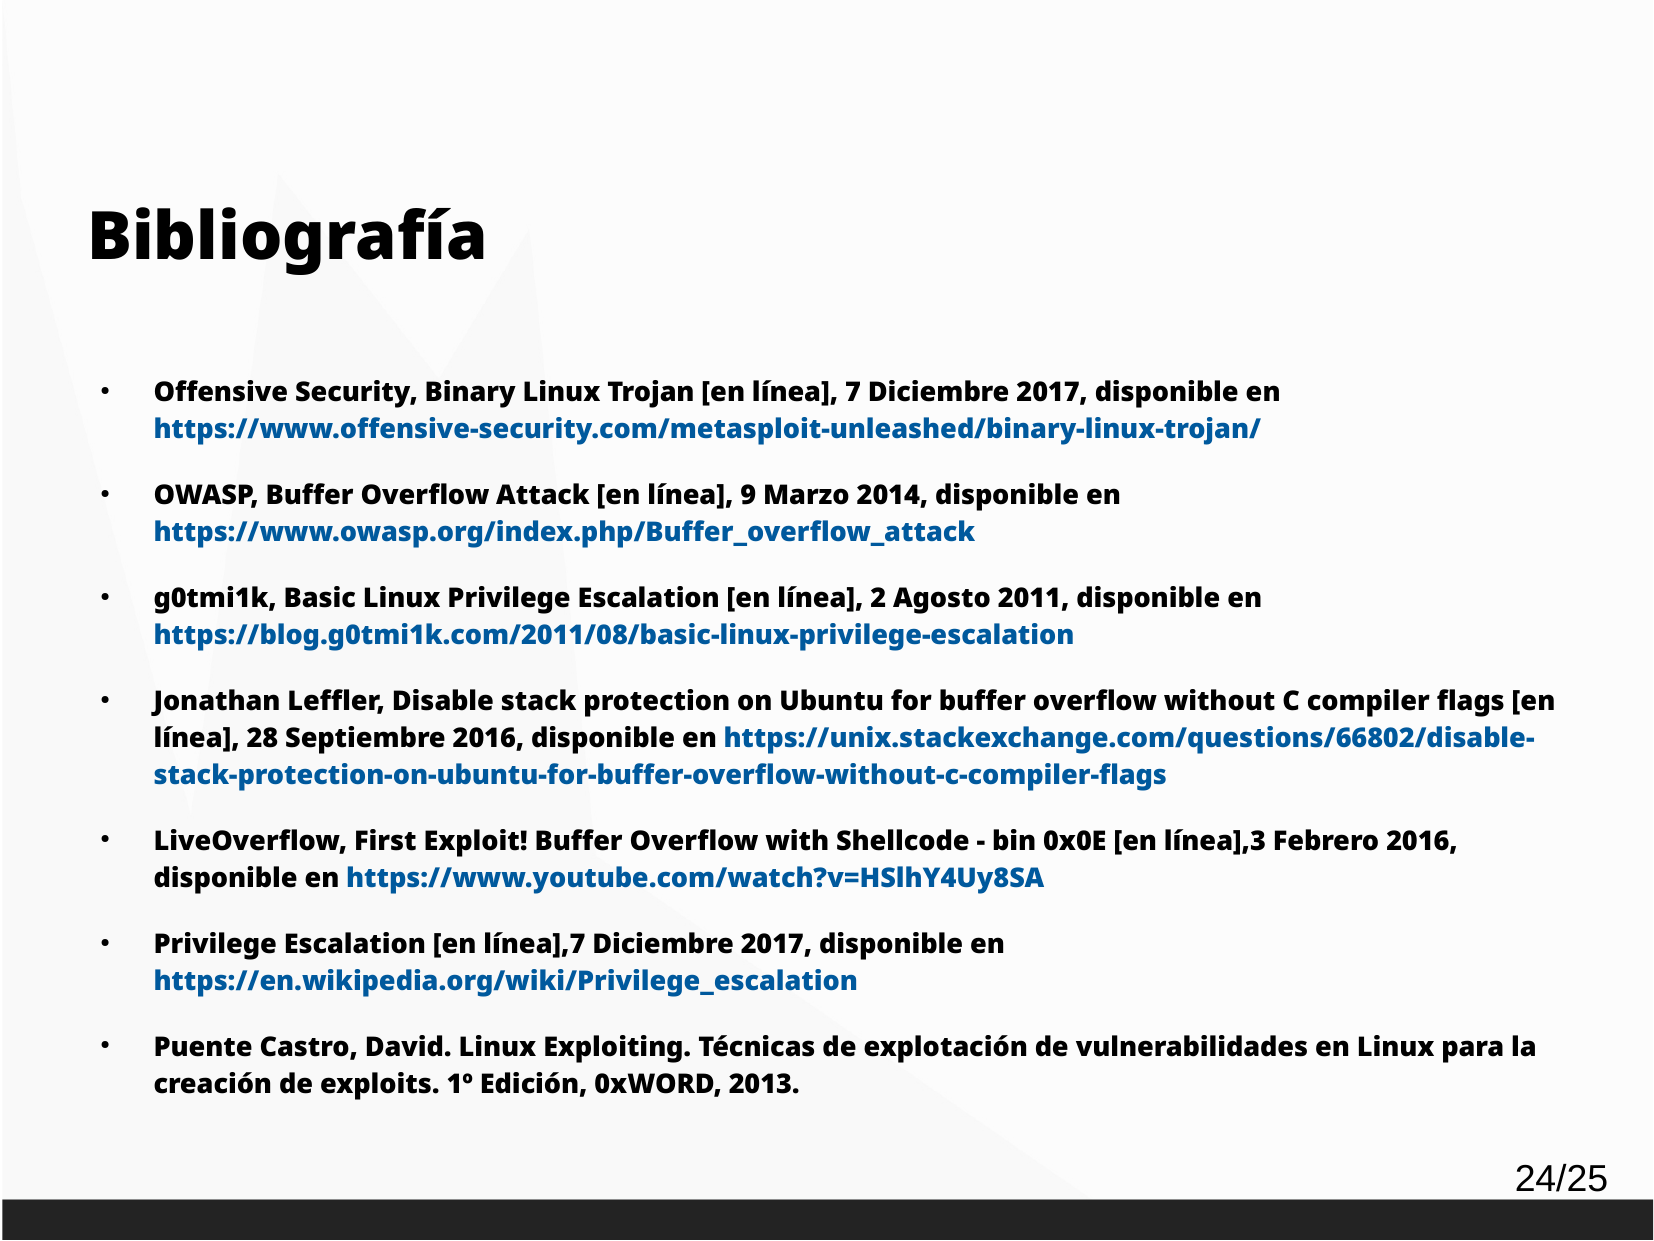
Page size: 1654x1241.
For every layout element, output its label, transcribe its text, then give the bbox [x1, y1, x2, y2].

title Bibliografía [87, 130, 1576, 338]
text_box 24/25 [1500, 1149, 1651, 1201]
list Offensive Security, Binary Linux Trojan [en línea], 7 Diciembre 2017, disponible en https://www.offensive-security.com/metasploit-unleashed/binary-linux-trojan/ OWASP, Buffer Overflow Attack [en línea], 9 Marzo 2014, disponible en https://www.owasp.org/index.php/Buffer_overflow_attack g0tmi1k, Basic Linux Privilege Escalation [en línea], 2 Agosto 2011, disponible en https://blog.g0tmi1k.com/2011/08/basic-linux-privilege-escalation Jonathan Leffler, Disable stack protection on Ubuntu for buffer overflow without C compiler flags [en línea], 28 Septiembre 2016, disponible en https://unix.stackexchange.com/questions/66802/disable-stack-protection-on-ubuntu-for-buffer-overflow-without-c-compiler-flags LiveOverflow, First Exploit! Buffer Overflow with Shellcode - bin 0x0E [en línea],3 Febrero 2016, disponible en https://www.youtube.com/watch?v=HSlhY4Uy8SA Privilege Escalation [en línea],7 Diciembre 2017, disponible en https://en.wikipedia.org/wiki/Privilege_escalation Puente Castro, David. Linux Exploiting. Técnicas de explotación de vulnerabilidades en Linux para la creación de exploits. 1º Edición, 0xWORD, 2013. [82, 372, 1571, 1111]
picture [2, 0, 1654, 1241]
